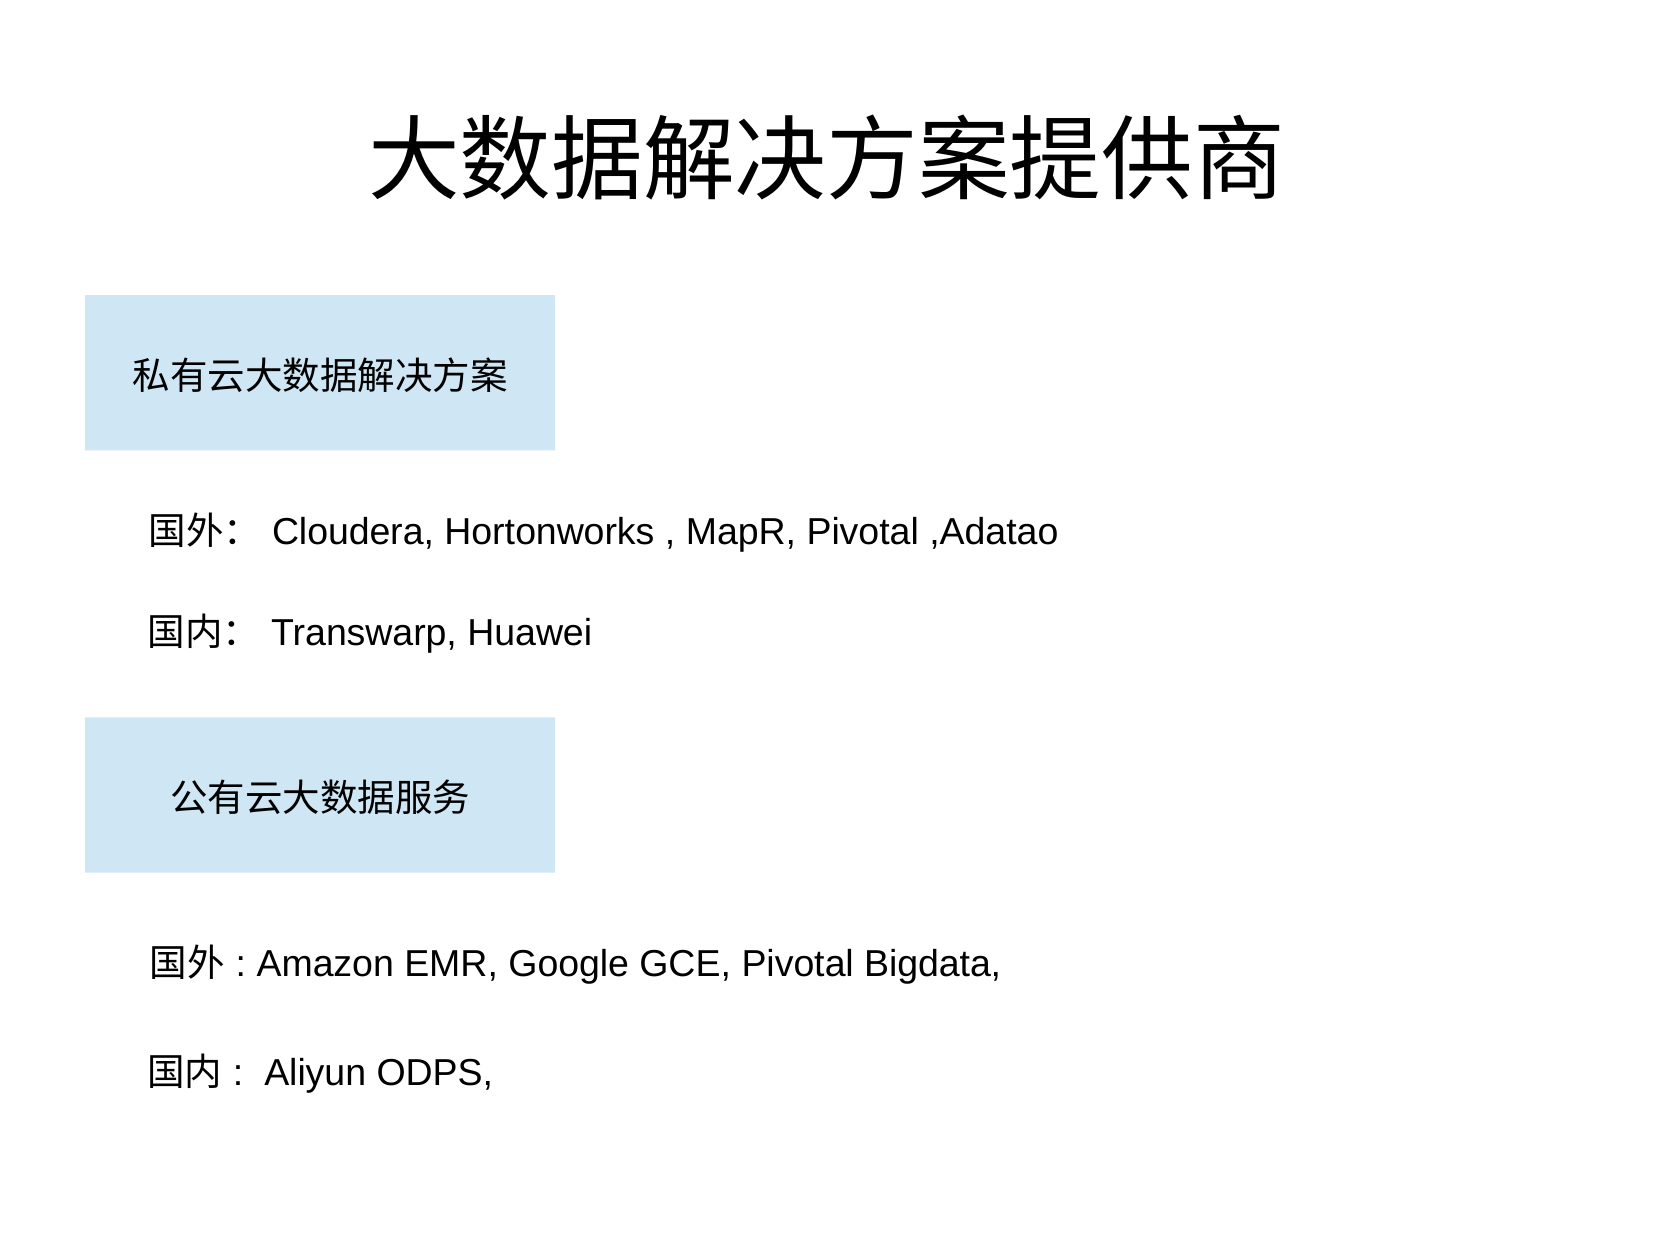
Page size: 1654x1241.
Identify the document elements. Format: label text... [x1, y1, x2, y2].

text_box 国内: Aliyun ODPS, [132, 1035, 558, 1099]
text_box 私有云大数据解决方案 [85, 295, 556, 451]
title 大数据解决方案提供商 [82, 49, 1571, 257]
text_box 公有云大数据服务 [85, 717, 556, 873]
text_box 国外：Cloudera, Hortonworks , MapR, Pivotal ,Adatao [134, 493, 1094, 558]
text_box 国外: Amazon EMR, Google GCE, Pivotal Bigdata, [135, 925, 1014, 990]
text_box 国内：Transwarp, Huawei [133, 594, 606, 659]
